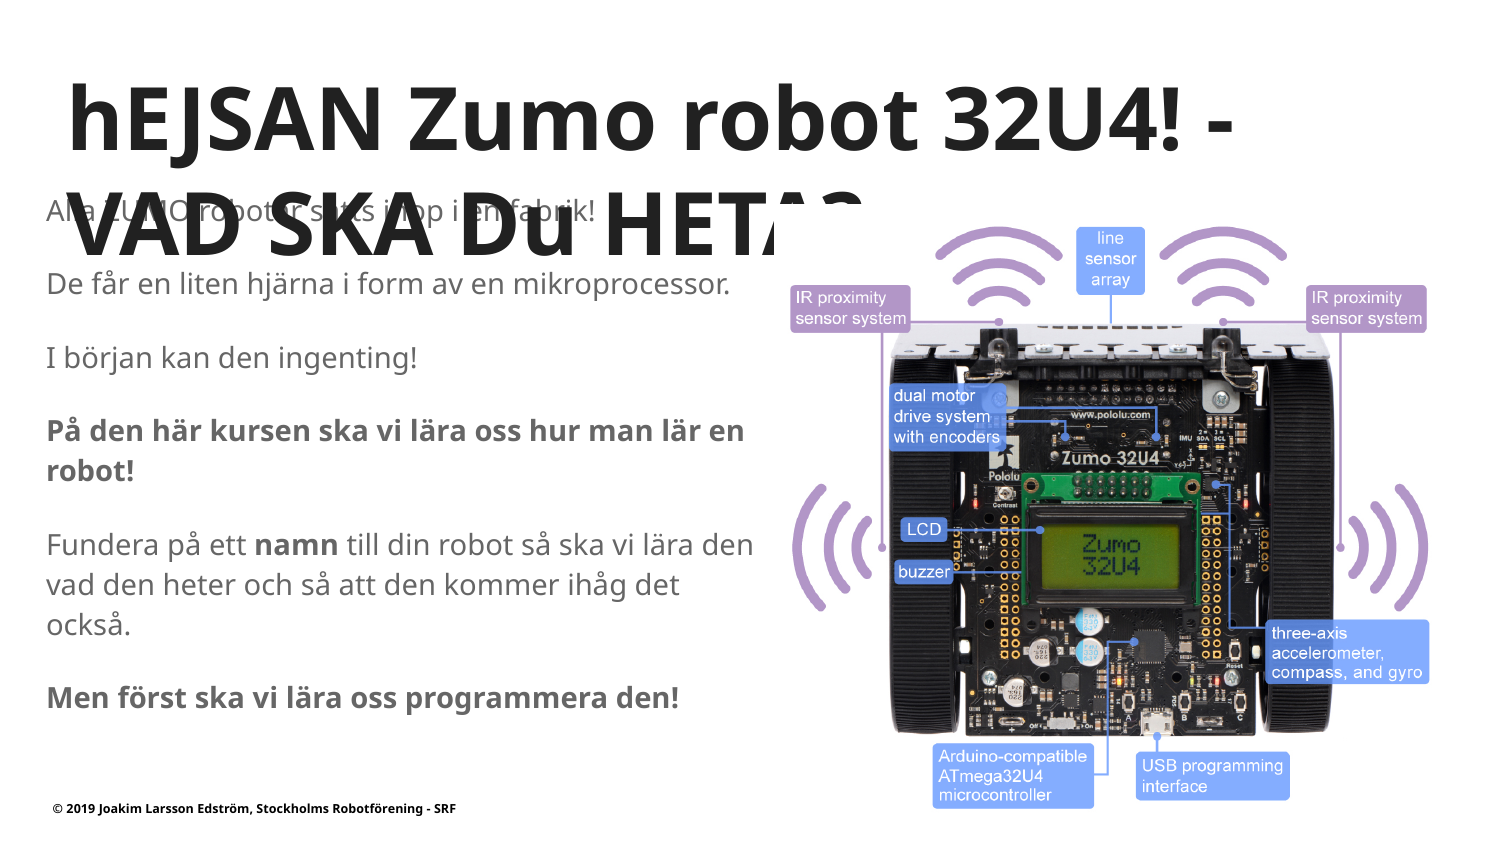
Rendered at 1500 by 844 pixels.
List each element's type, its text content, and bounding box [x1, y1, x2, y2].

text_box © 2019 Joakim Larsson Edström, Stockholms Robotförening - SRF [37, 786, 604, 819]
picture [774, 204, 1445, 819]
list Alla ZUMO robotar sätts ihop i en fabrik! De får en liten hjärna i form av en mikroprocessor. I början kan den ingenting! På den här kursen ska vi lära oss hur man lär en robot! Fundera på ett namn till din robot så ska vi lära den vad den heter och så att den kommer ihåg det också. Men först ska vi lära oss programmera den! [31, 171, 786, 802]
title hEJSAN Zumo robot 32U4! - VAD SKA Du HETA? [51, 48, 1449, 180]
